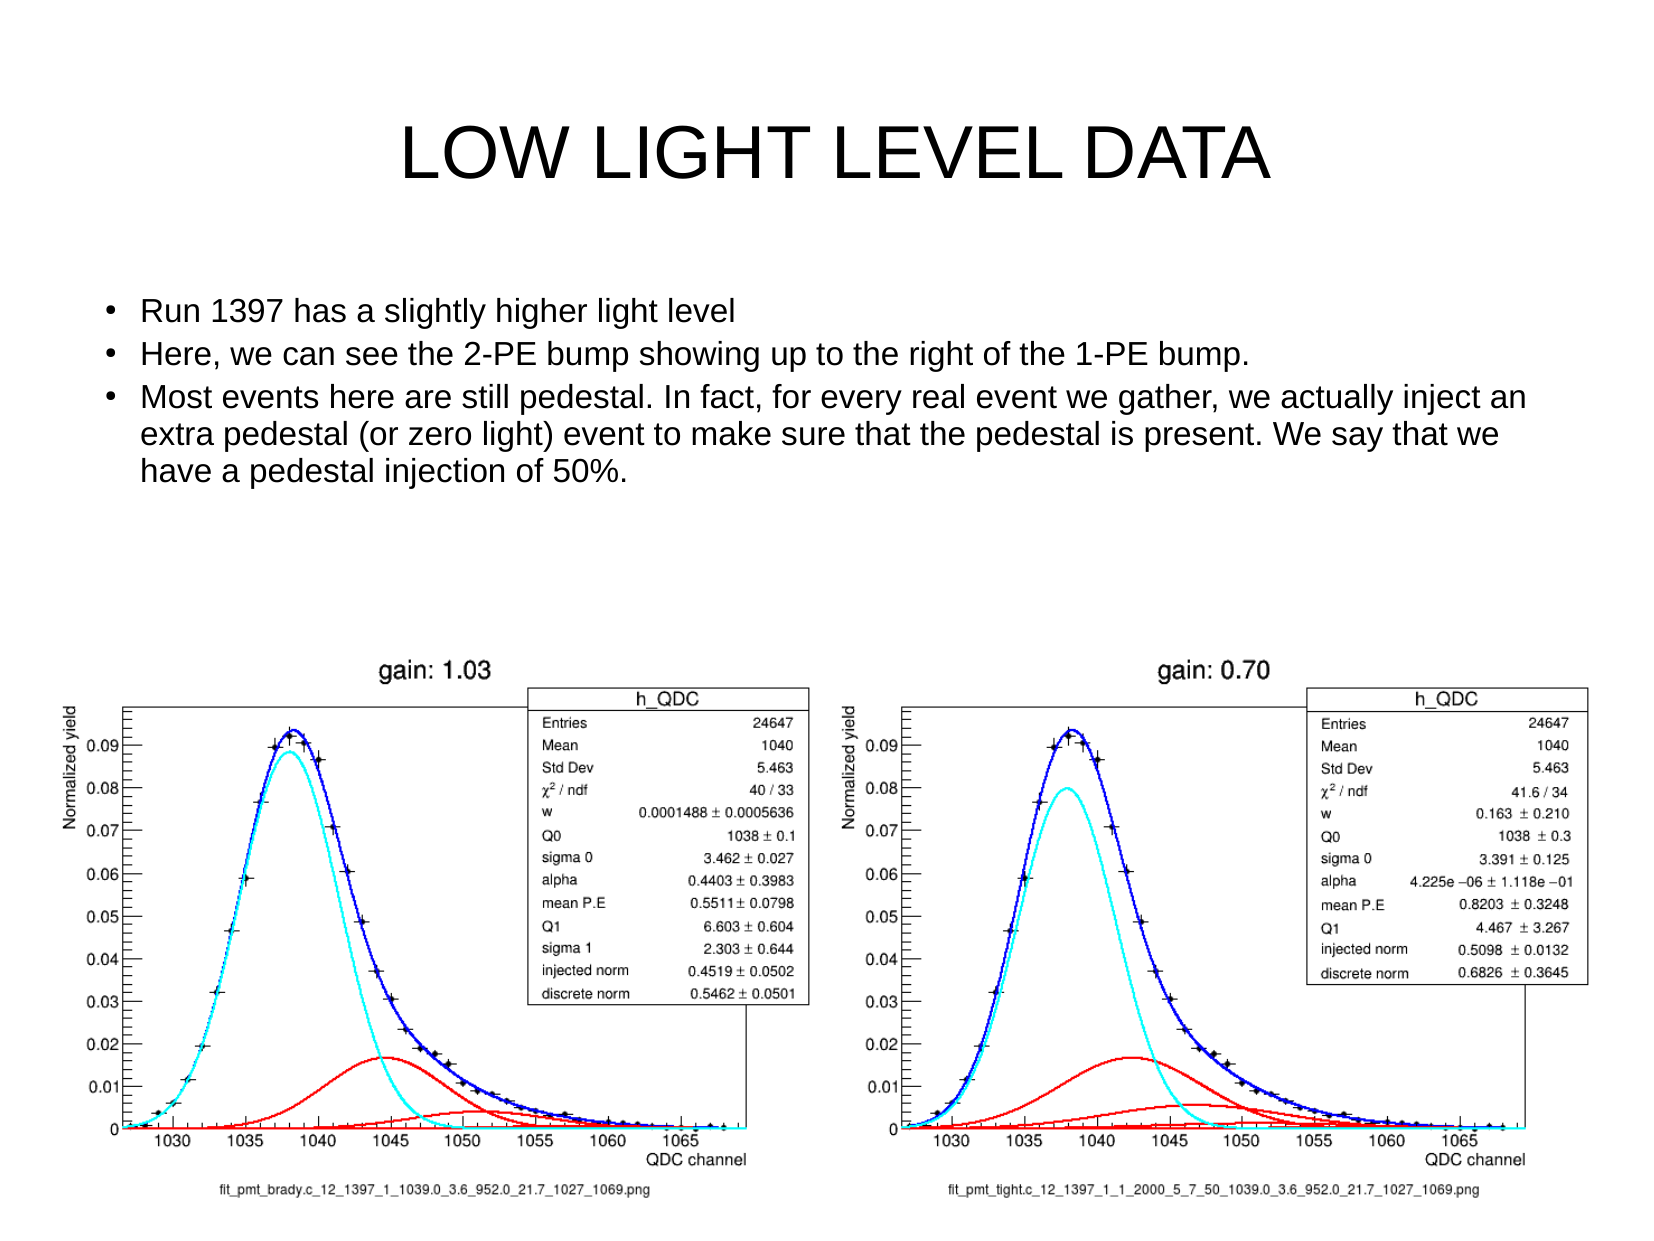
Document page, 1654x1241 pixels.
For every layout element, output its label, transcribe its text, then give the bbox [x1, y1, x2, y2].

text_box Run 1397 has a slightly higher light level Here, we can see the 2-PE bump showing up to the right of the 1-PE bump. Most events here are still pedestal. In fact, for every real event we gather, we actually inject an extra pedestal (or zero light) event to make sure that the pedestal is present. We say that we have a pedestal injection of 50%. [90, 285, 1576, 498]
title LOW LIGHT LEVEL DATA [82, 49, 1571, 257]
picture [45, 654, 1603, 1201]
